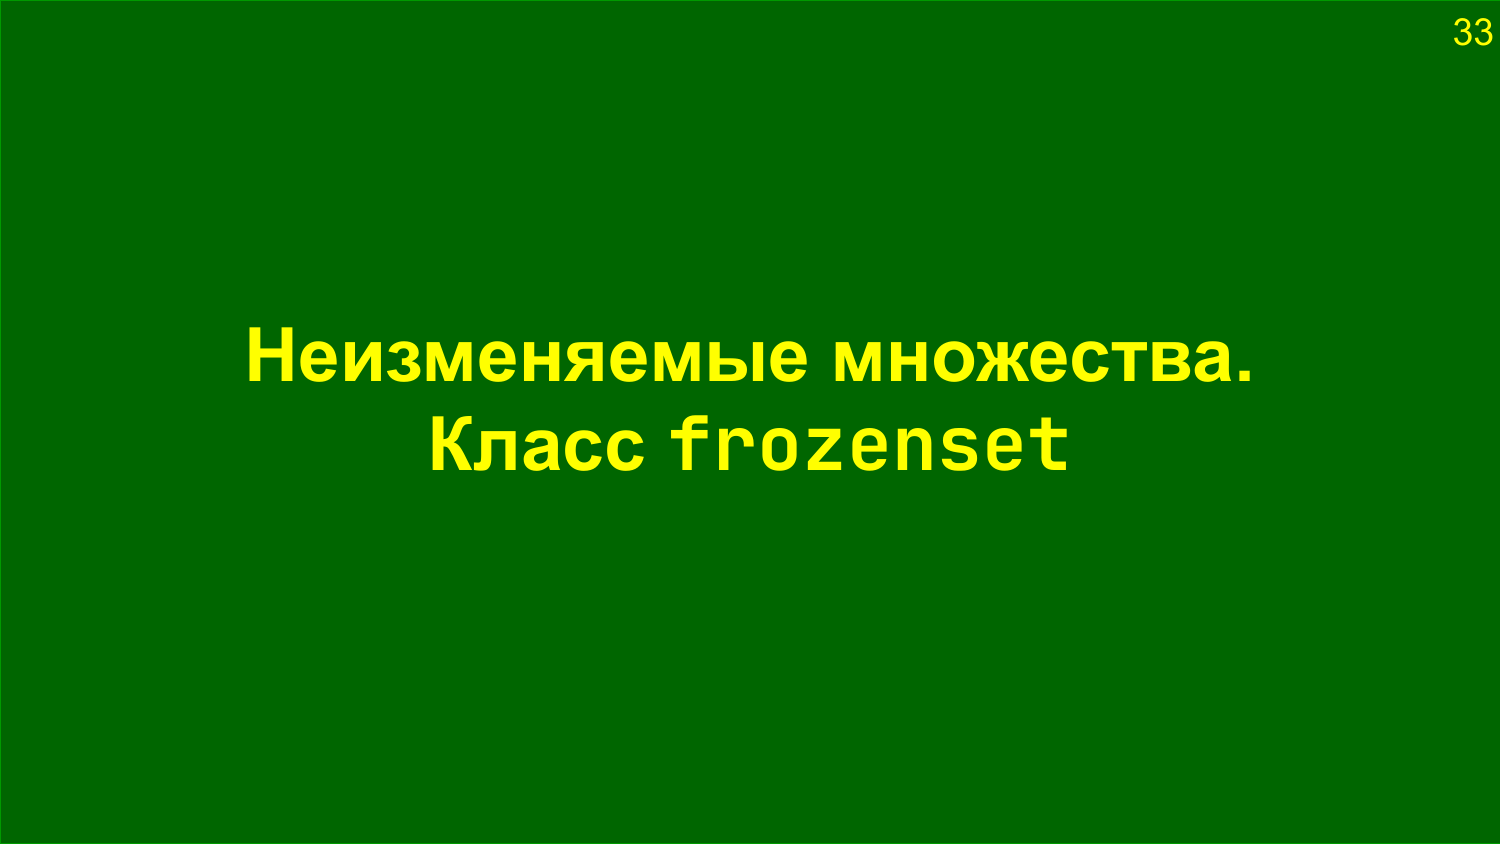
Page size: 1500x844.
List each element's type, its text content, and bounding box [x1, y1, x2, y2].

title Неизменяемые множества. Класс frozenset [75, 308, 1425, 497]
